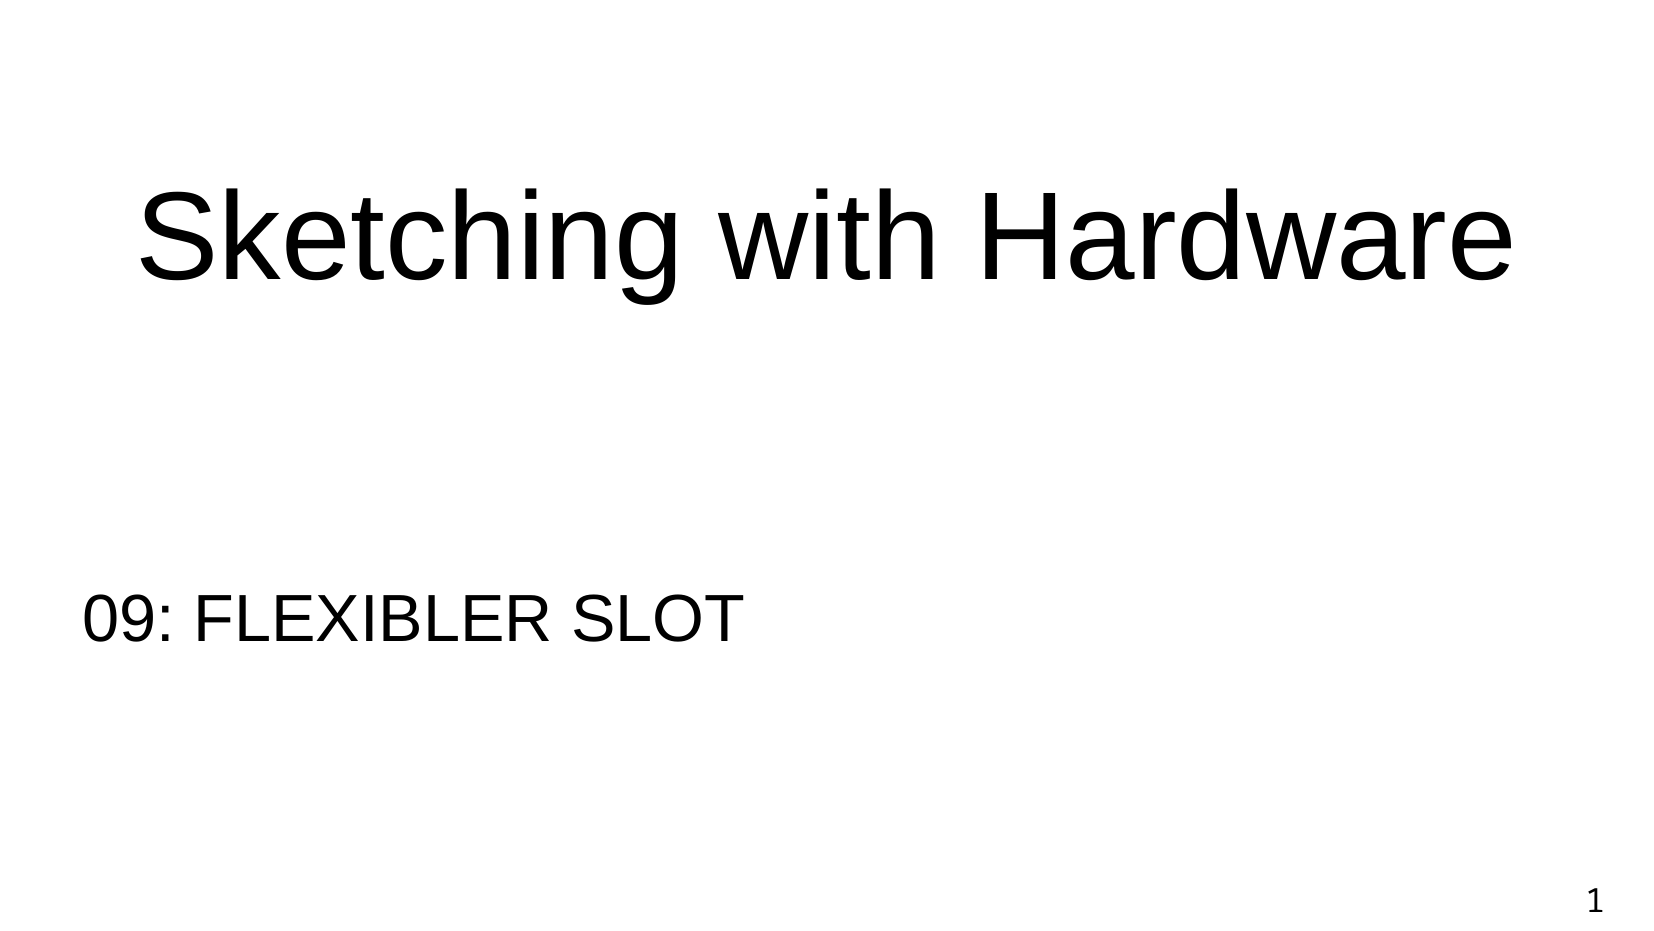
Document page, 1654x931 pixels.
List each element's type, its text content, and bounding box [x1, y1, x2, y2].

subtitle 09: FLEXIBLER SLOT [82, 480, 1571, 758]
title Sketching with Hardware [82, 37, 1571, 436]
